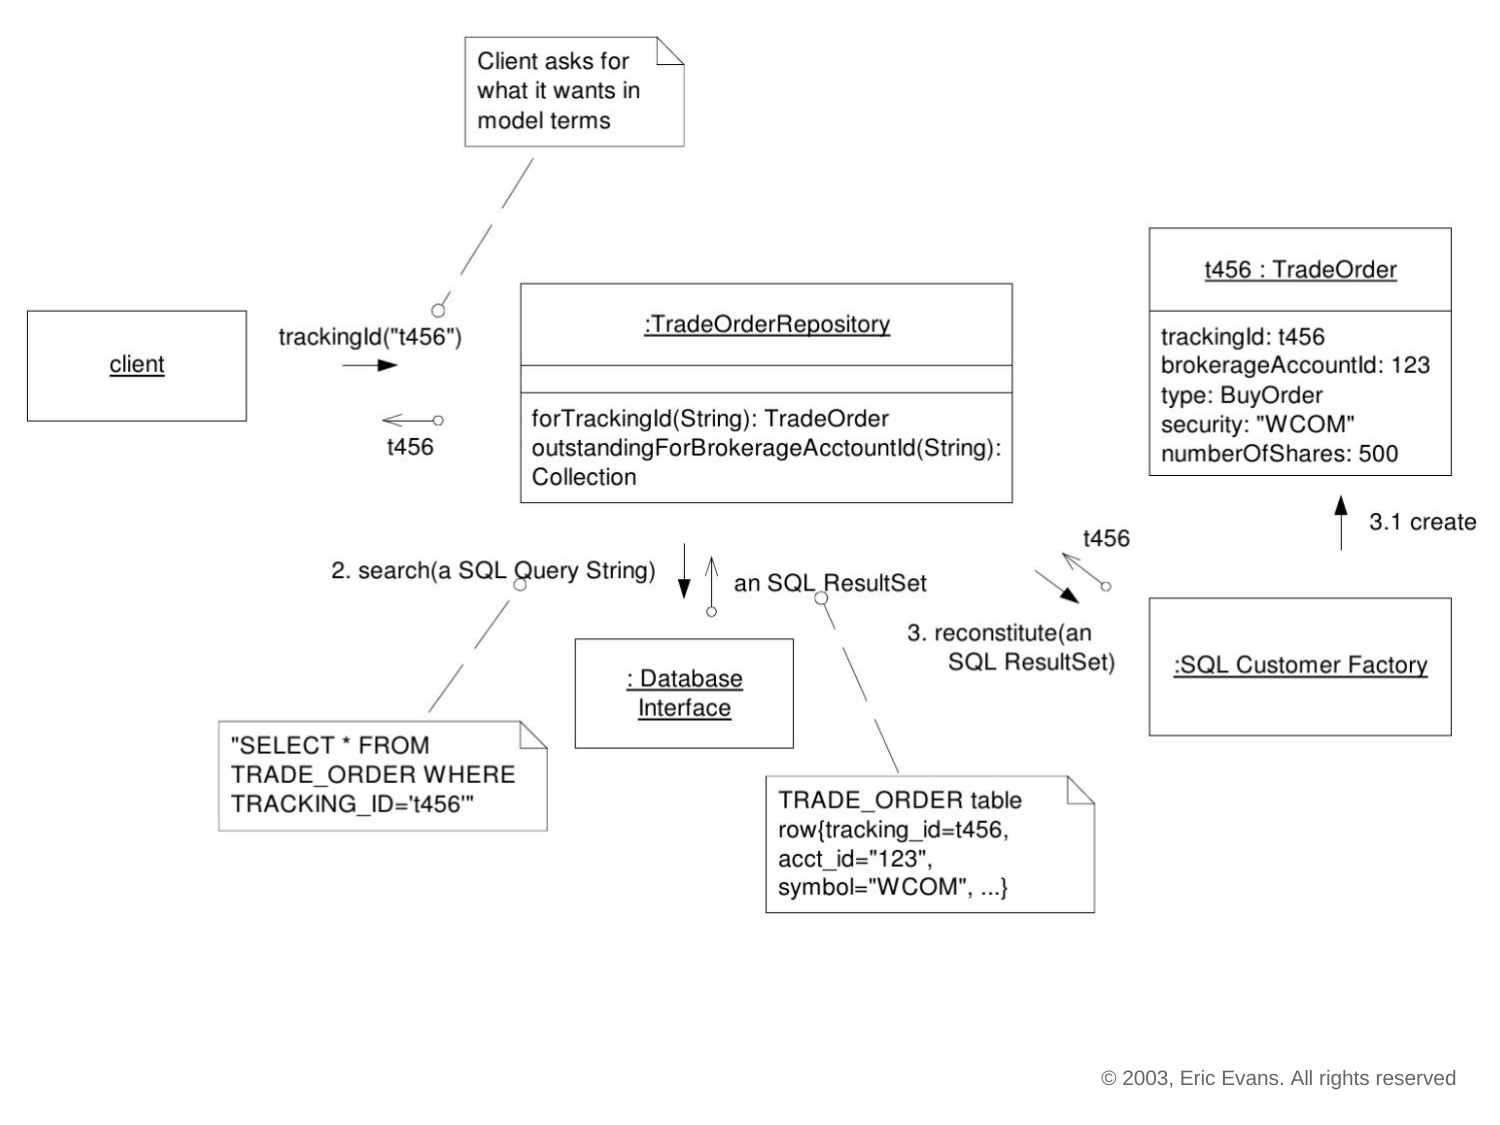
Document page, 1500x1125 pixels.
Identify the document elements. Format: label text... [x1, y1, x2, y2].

text_box © 2003, Eric Evans. All rights reserved [1086, 1057, 1477, 1097]
picture [23, 29, 1479, 922]
